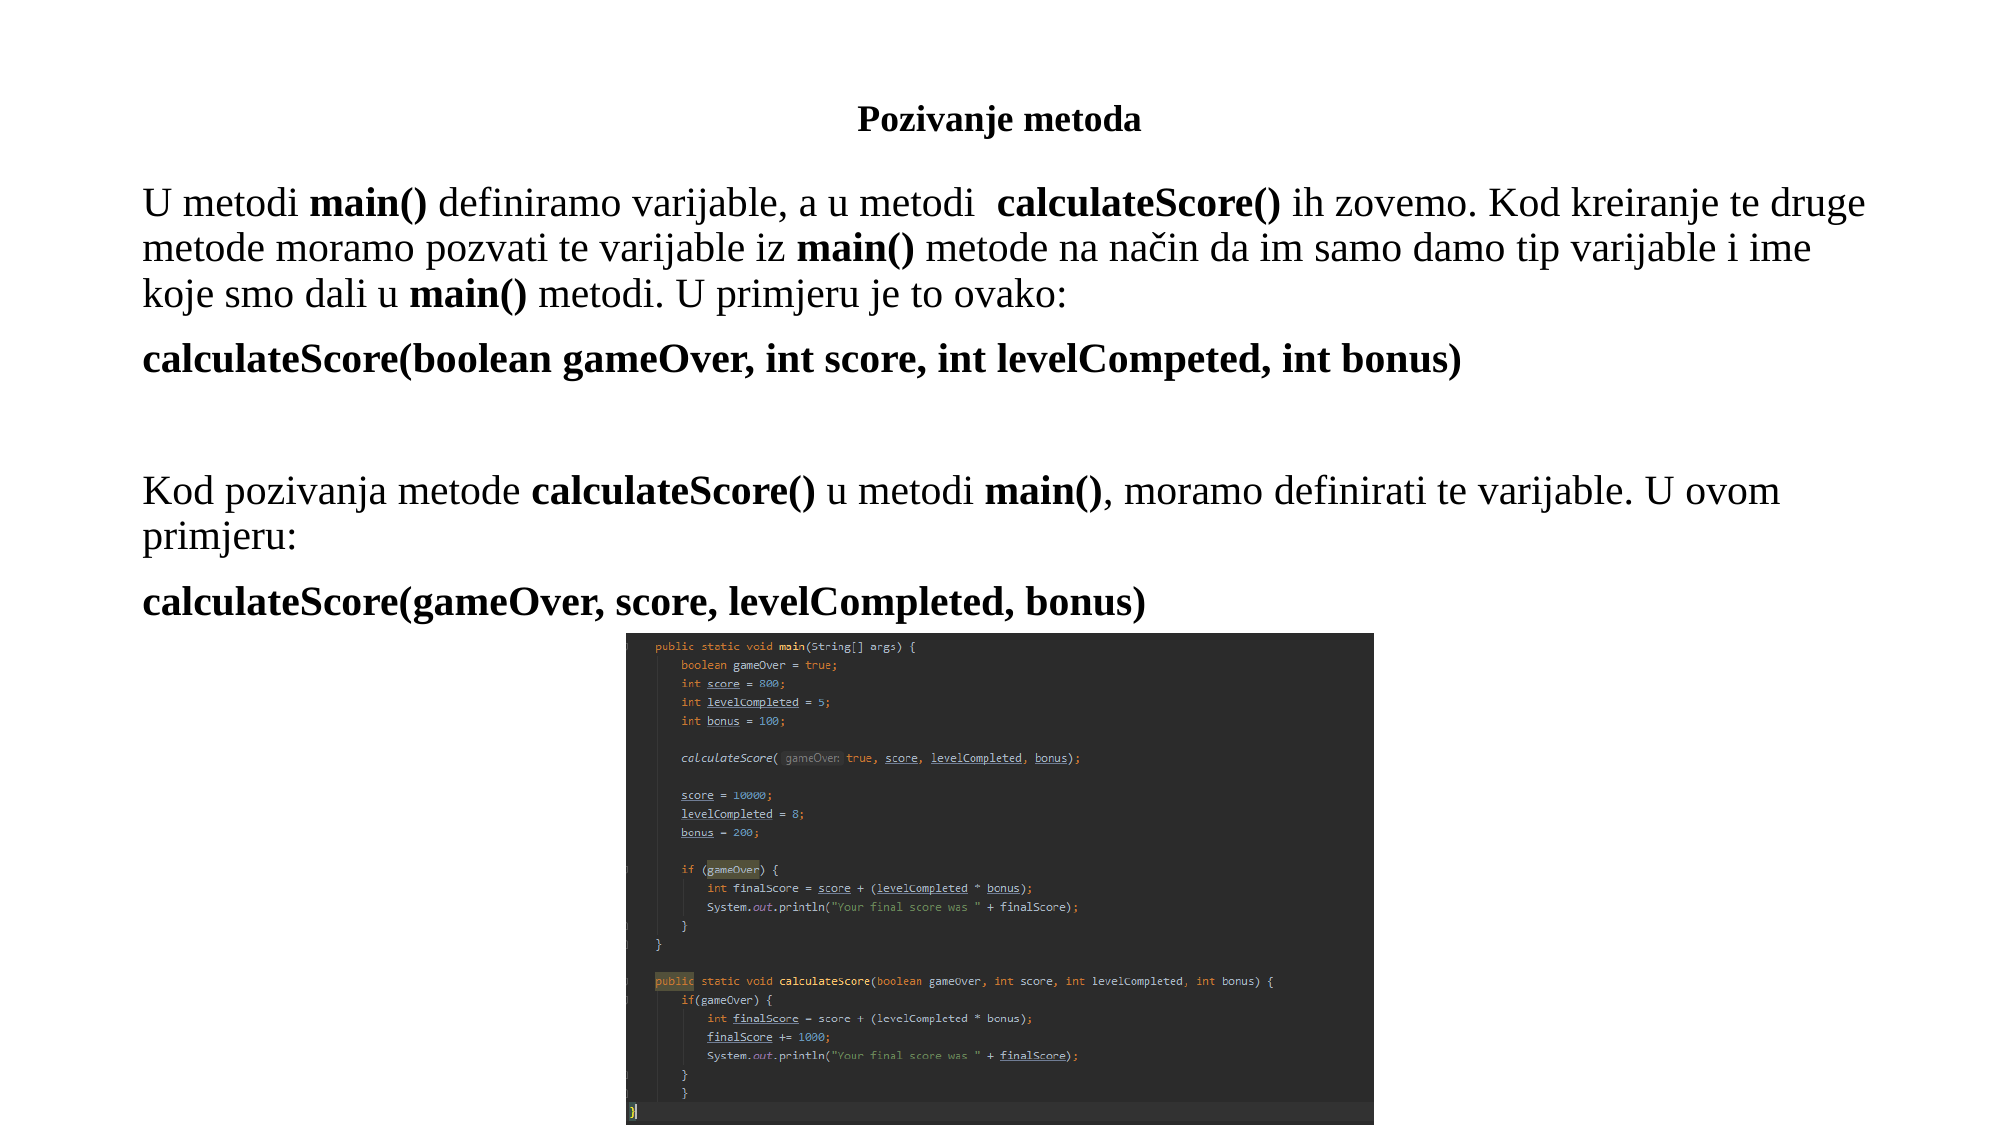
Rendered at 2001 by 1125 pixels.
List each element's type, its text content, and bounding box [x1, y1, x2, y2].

text_box Pozivanje metoda [717, 86, 1283, 148]
picture [626, 633, 1374, 1125]
list U metodi main() definiramo varijable, a u metodi calculateScore() ih zovemo. Kod kreiranje te druge metode moramo pozvati te varijable iz main() metode na način da im samo damo tip varijable i ime koje smo dali u main() metodi. U primjeru je to ovako: calculateScore(boolean gameOver, int score, int levelCompeted, int bonus) Kod pozivanja metode calculateScore() u metodi main(), moramo definirati te varijable. U ovom primjeru: calculateScore(gameOver, score, levelCompleted, bonus) [127, 173, 1894, 1039]
